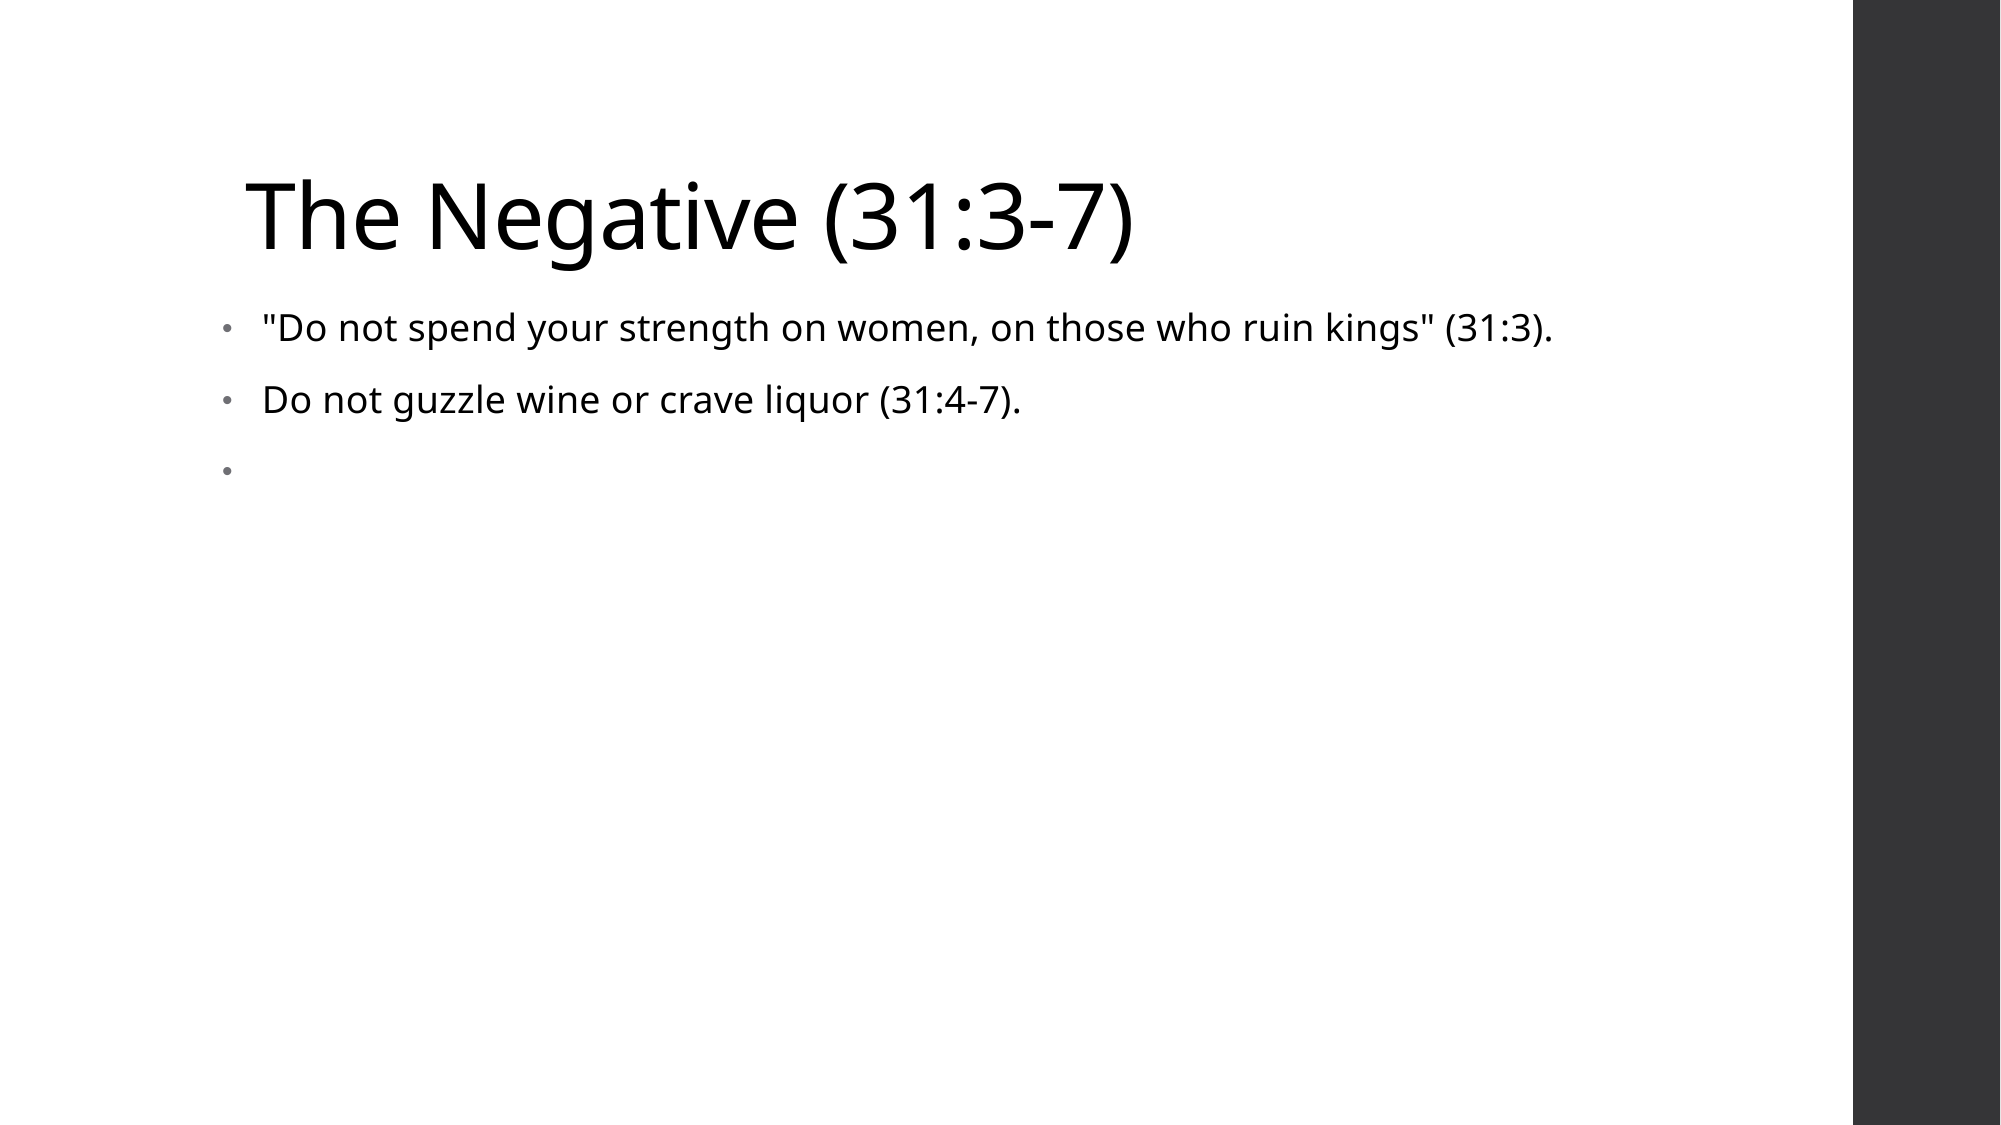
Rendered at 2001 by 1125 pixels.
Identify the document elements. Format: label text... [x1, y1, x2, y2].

list "Do not spend your strength on women, on those who ruin kings" (31:3). Do not guzzle wine or crave liquor (31:4-7). [206, 299, 1617, 1014]
title The Negative (31:3-7) [206, 60, 1797, 278]
